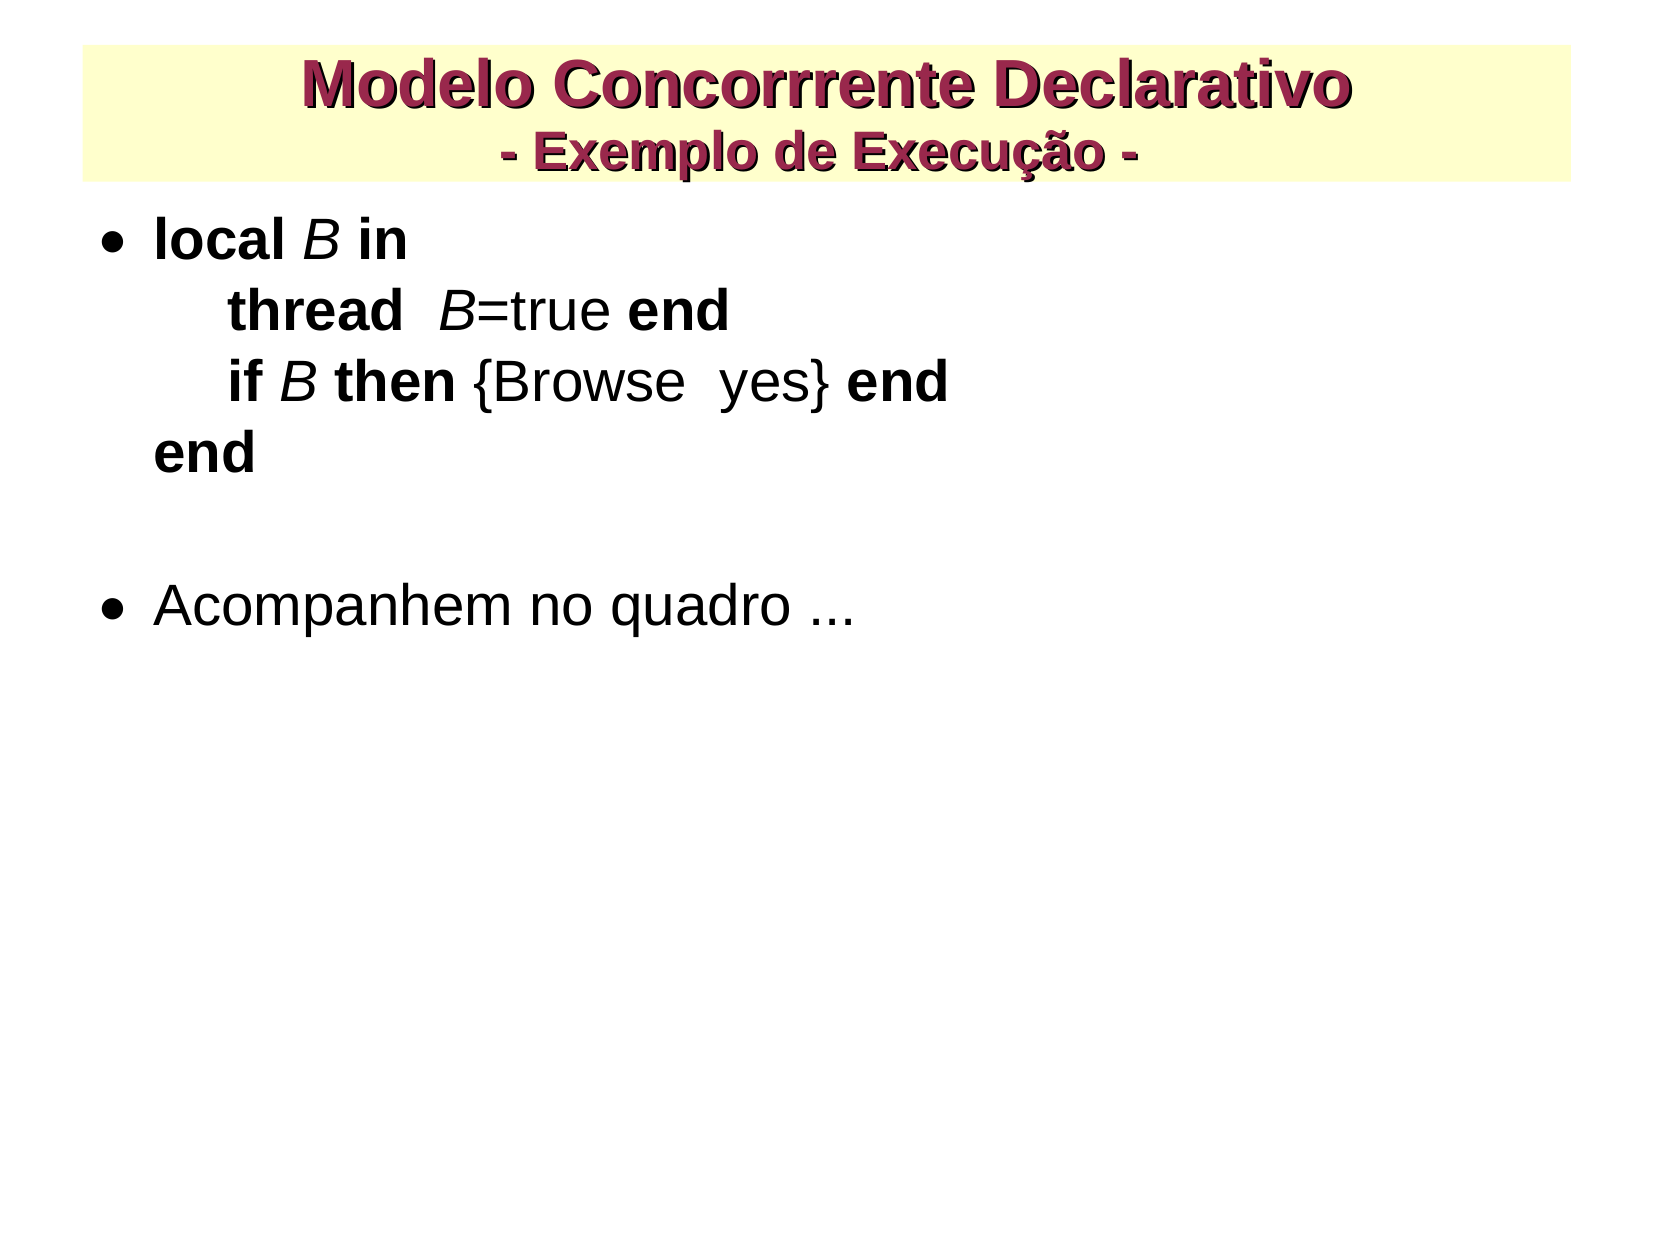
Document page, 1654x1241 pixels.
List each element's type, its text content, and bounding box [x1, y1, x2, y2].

title Modelo Concorrrente Declarativo - Exemplo de Execução - [82, 44, 1571, 182]
list local B in thread B=true end if B then {Browse yes} end end Acompanhem no quadro ... [82, 206, 1571, 1137]
